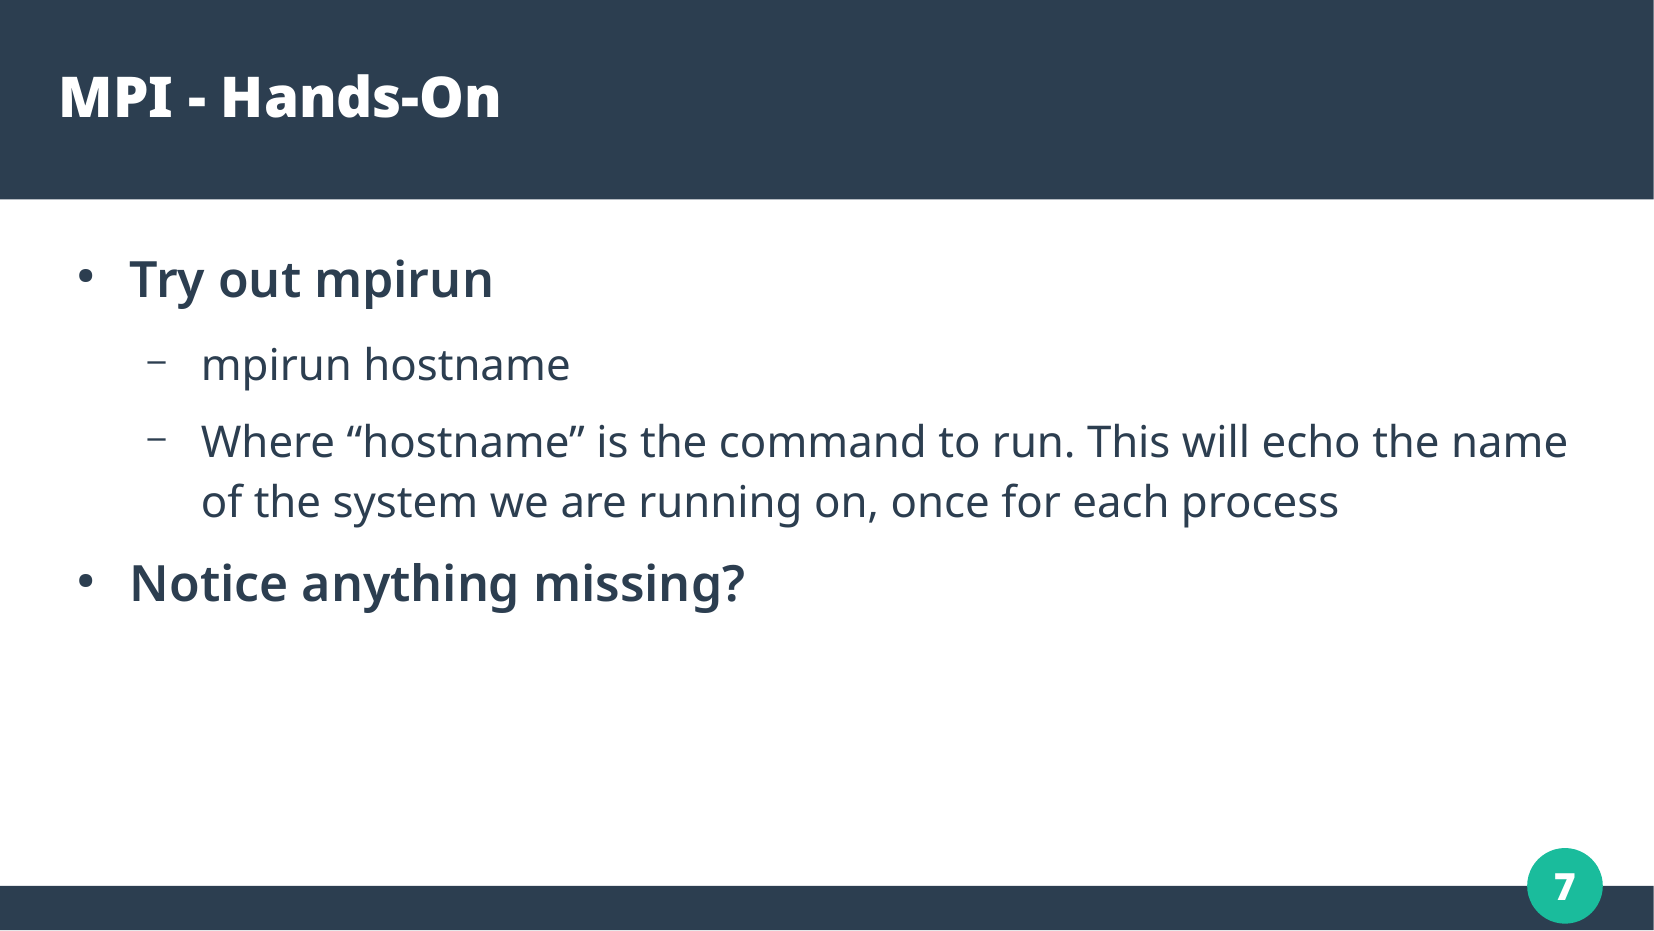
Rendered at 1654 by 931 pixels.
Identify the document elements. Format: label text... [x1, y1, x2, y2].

list Try out mpirun mpirun hostname Where “hostname” is the command to run. This will echo the name of the system we are running on, once for each process Notice anything missing? [59, 243, 1595, 864]
title MPI - Hands-On [59, 37, 1595, 156]
